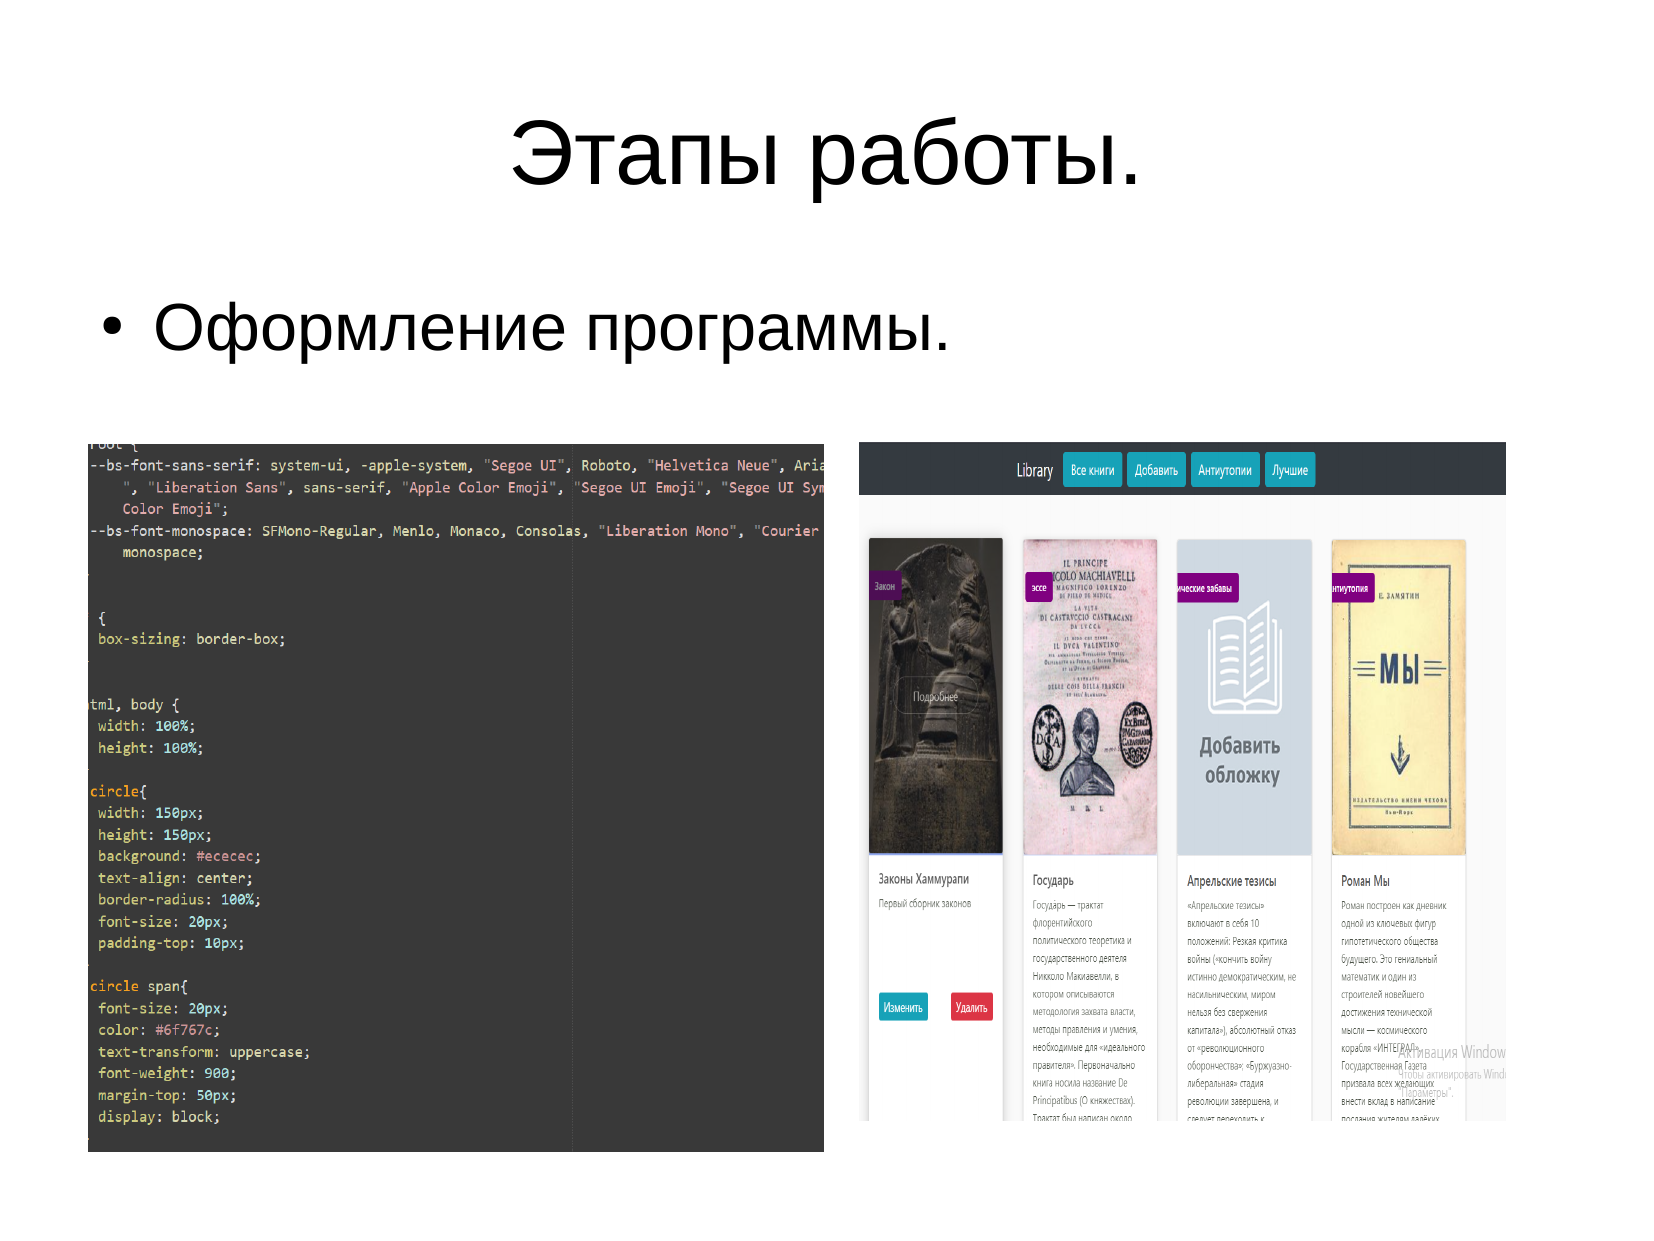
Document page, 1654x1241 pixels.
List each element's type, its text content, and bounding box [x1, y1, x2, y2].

picture [859, 442, 1506, 1121]
title Этапы работы. [82, 49, 1571, 257]
list Оформление программы. [82, 290, 1571, 1109]
picture [88, 444, 824, 1152]
